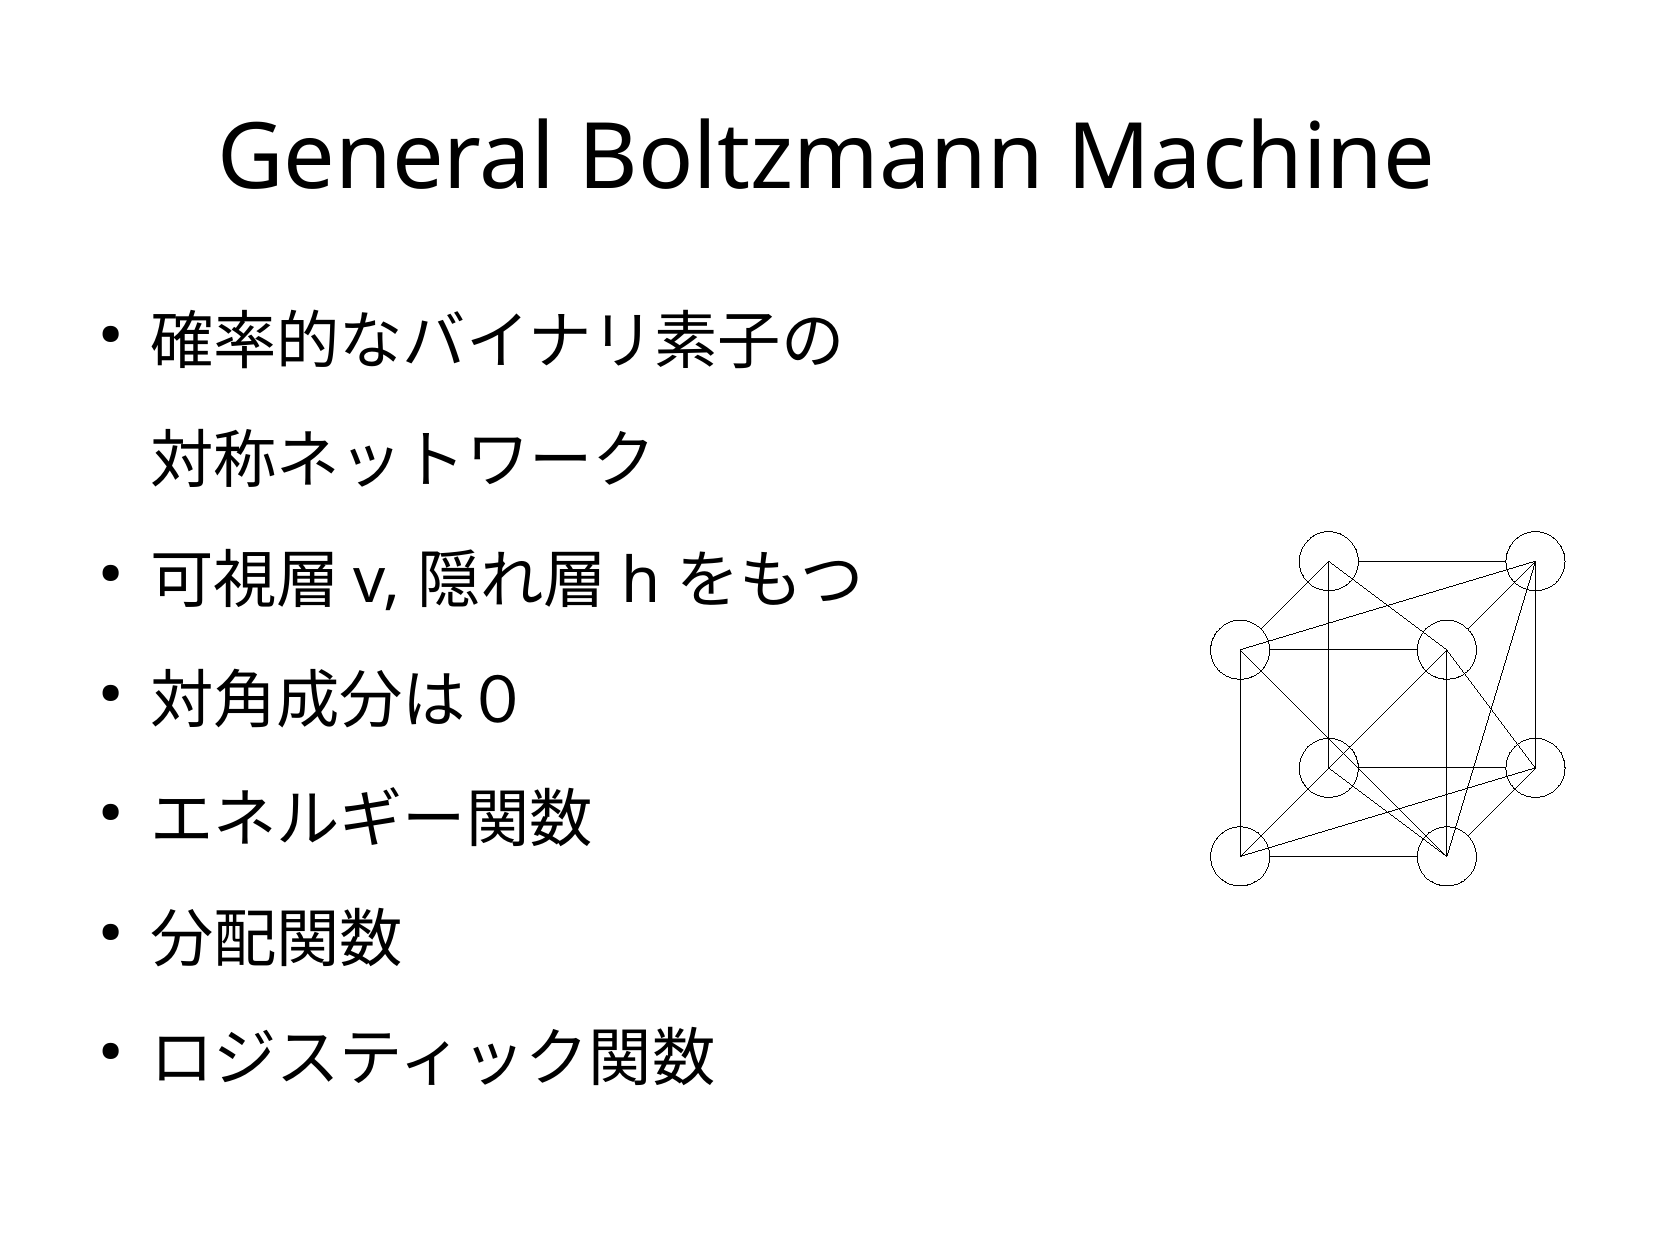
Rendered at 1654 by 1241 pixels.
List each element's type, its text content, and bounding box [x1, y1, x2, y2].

list 確率的なバイナリ素子の 対称ネットワーク 可視層 v, 隠れ層 h をもつ 対角成分は０ エネルギー関数 分配関数 ロジスティック関数 [82, 290, 1152, 1109]
text_box [1417, 620, 1477, 680]
text_box [1210, 826, 1270, 886]
text_box [1210, 620, 1270, 680]
text_box [1417, 826, 1477, 886]
text_box [1505, 738, 1566, 798]
title General Boltzmann Machine [82, 49, 1571, 257]
text_box [1299, 531, 1359, 591]
text_box [1505, 531, 1566, 591]
text_box [1299, 738, 1359, 798]
